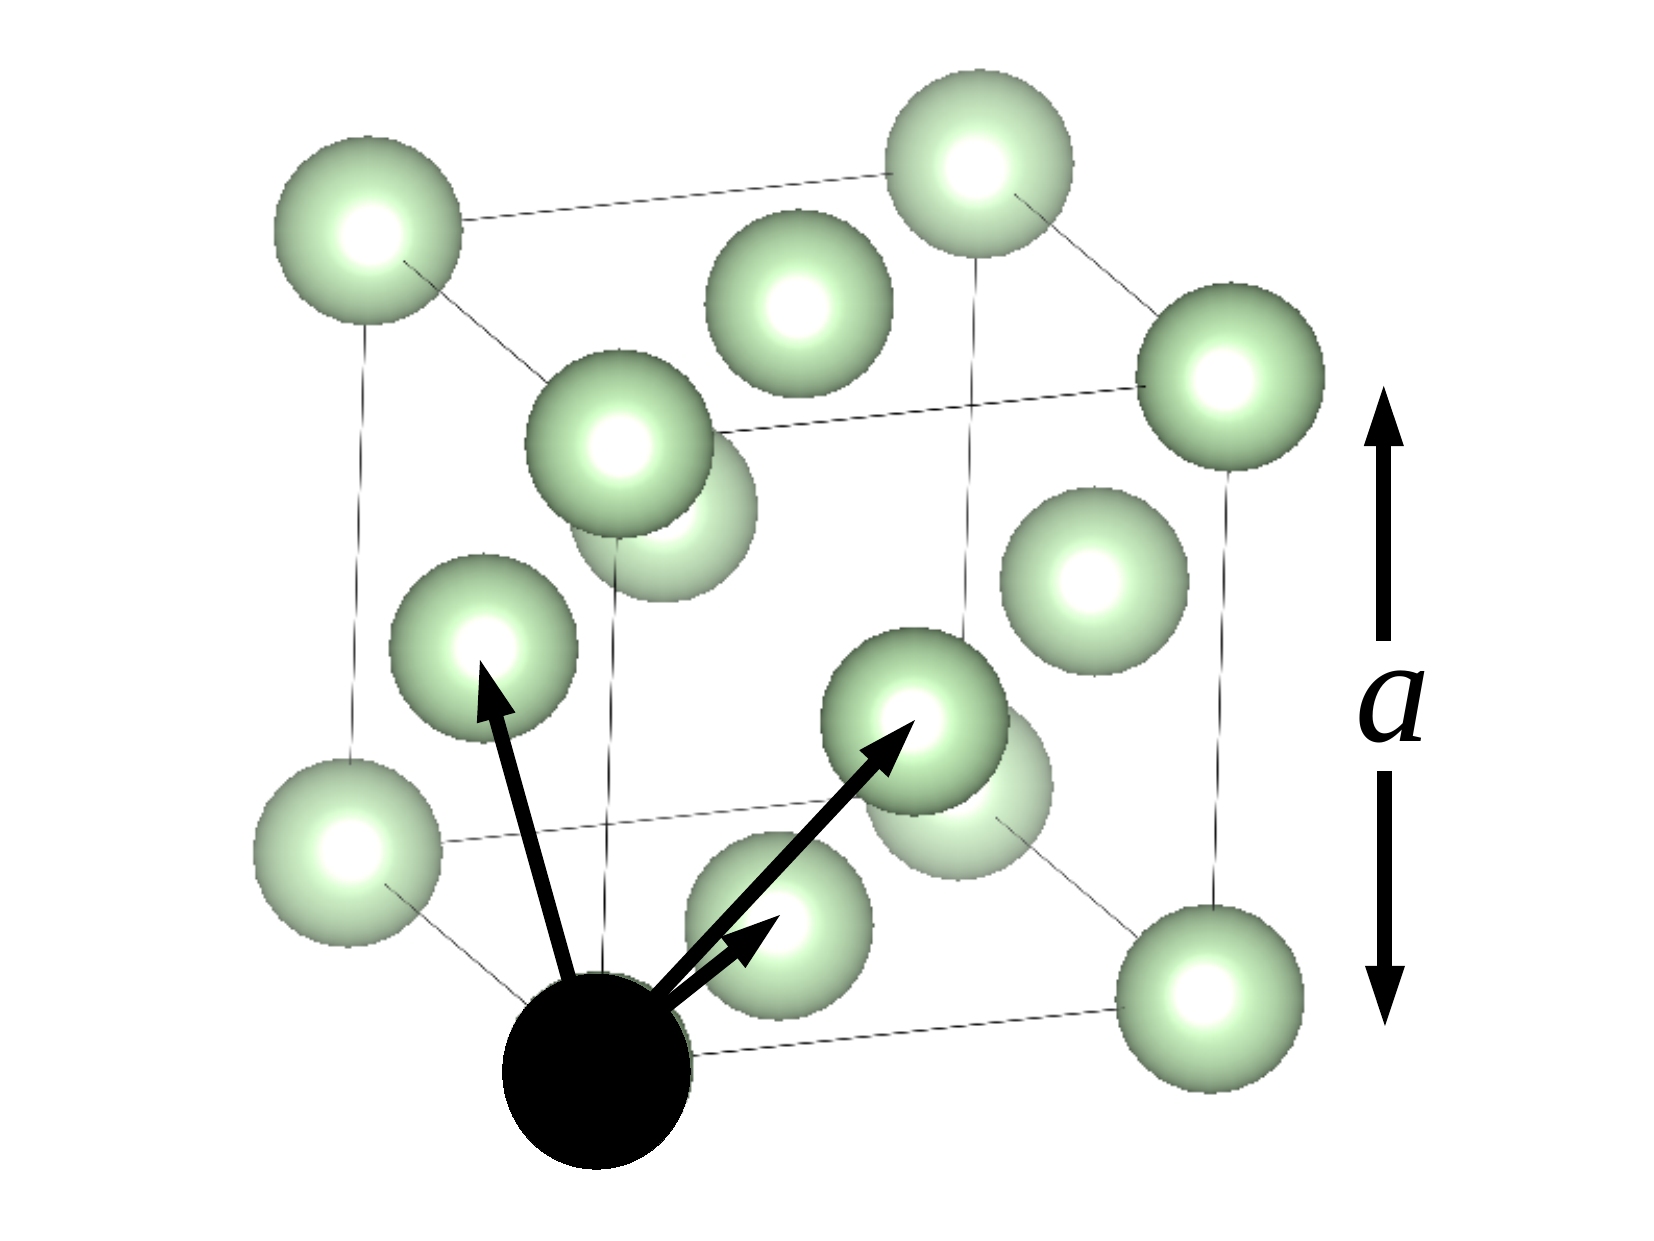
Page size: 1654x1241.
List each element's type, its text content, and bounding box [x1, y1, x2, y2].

picture [210, 13, 1361, 1200]
text_box a [1340, 600, 1551, 782]
text_box [502, 974, 691, 1170]
